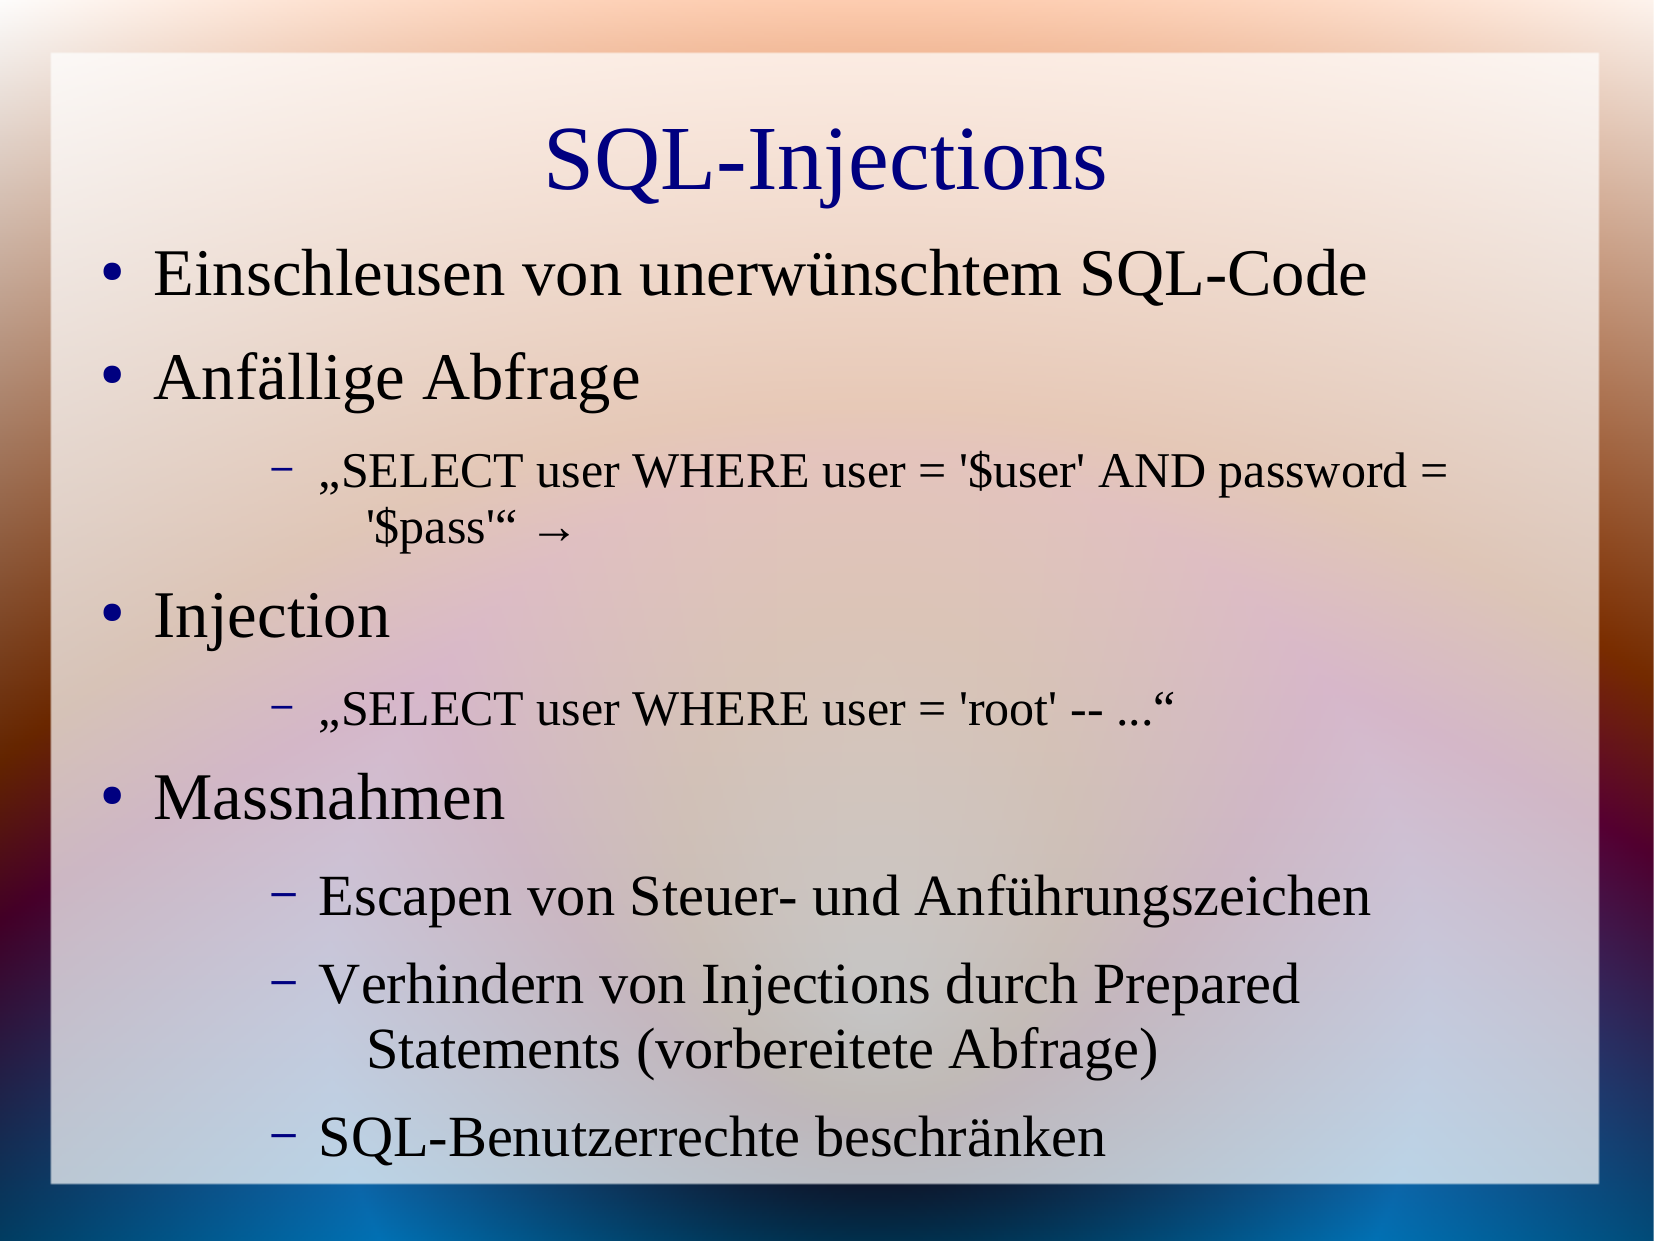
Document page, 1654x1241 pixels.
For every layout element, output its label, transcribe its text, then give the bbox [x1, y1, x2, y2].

picture [0, 0, 1654, 1241]
title SQL-Injections [82, 62, 1571, 236]
list Einschleusen von unerwünschtem SQL-Code Anfällige Abfrage „SELECT user WHERE user = '$user' AND password = '$pass'“ → Injection „SELECT user WHERE user = 'root' -- ...“ Massnahmen Escapen von Steuer- und Anführungszeichen Verhindern von Injections durch Prepared Statements (vorbereitete Abfrage) SQL-Benutzerrechte beschränken [82, 236, 1571, 1241]
